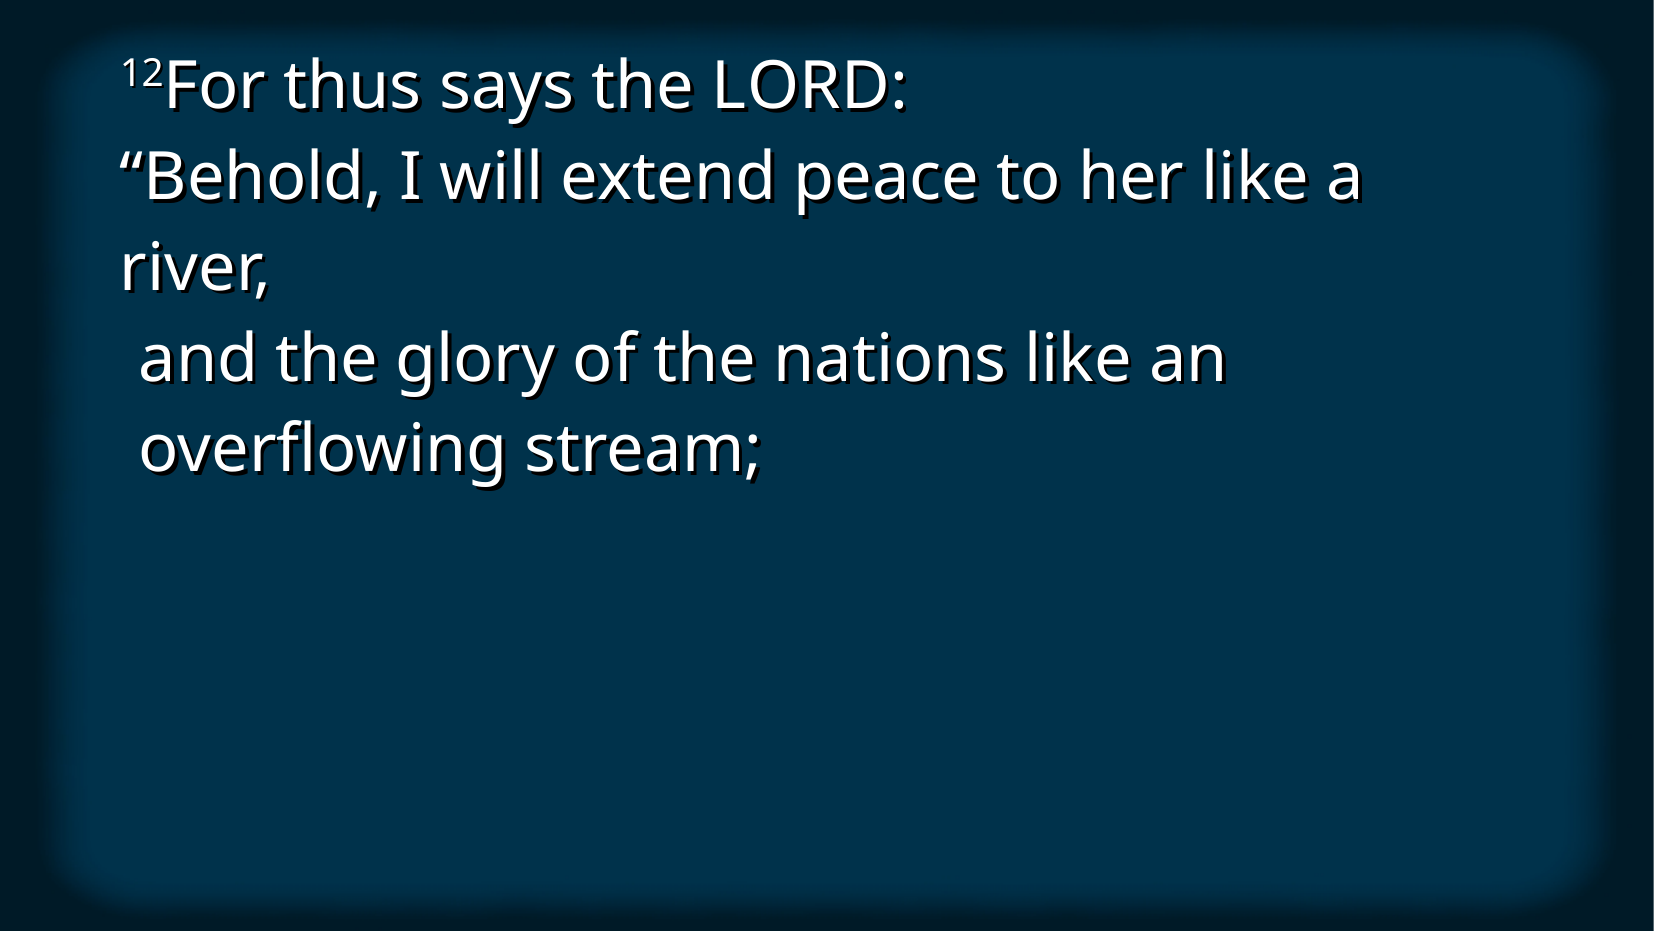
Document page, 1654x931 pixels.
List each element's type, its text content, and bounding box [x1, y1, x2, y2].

text_box 12For thus says the LORD: “Behold, I will extend peace to her like a river, and the glory of the nations like an overflowing stream; [105, 30, 1546, 400]
picture [0, 0, 1654, 931]
